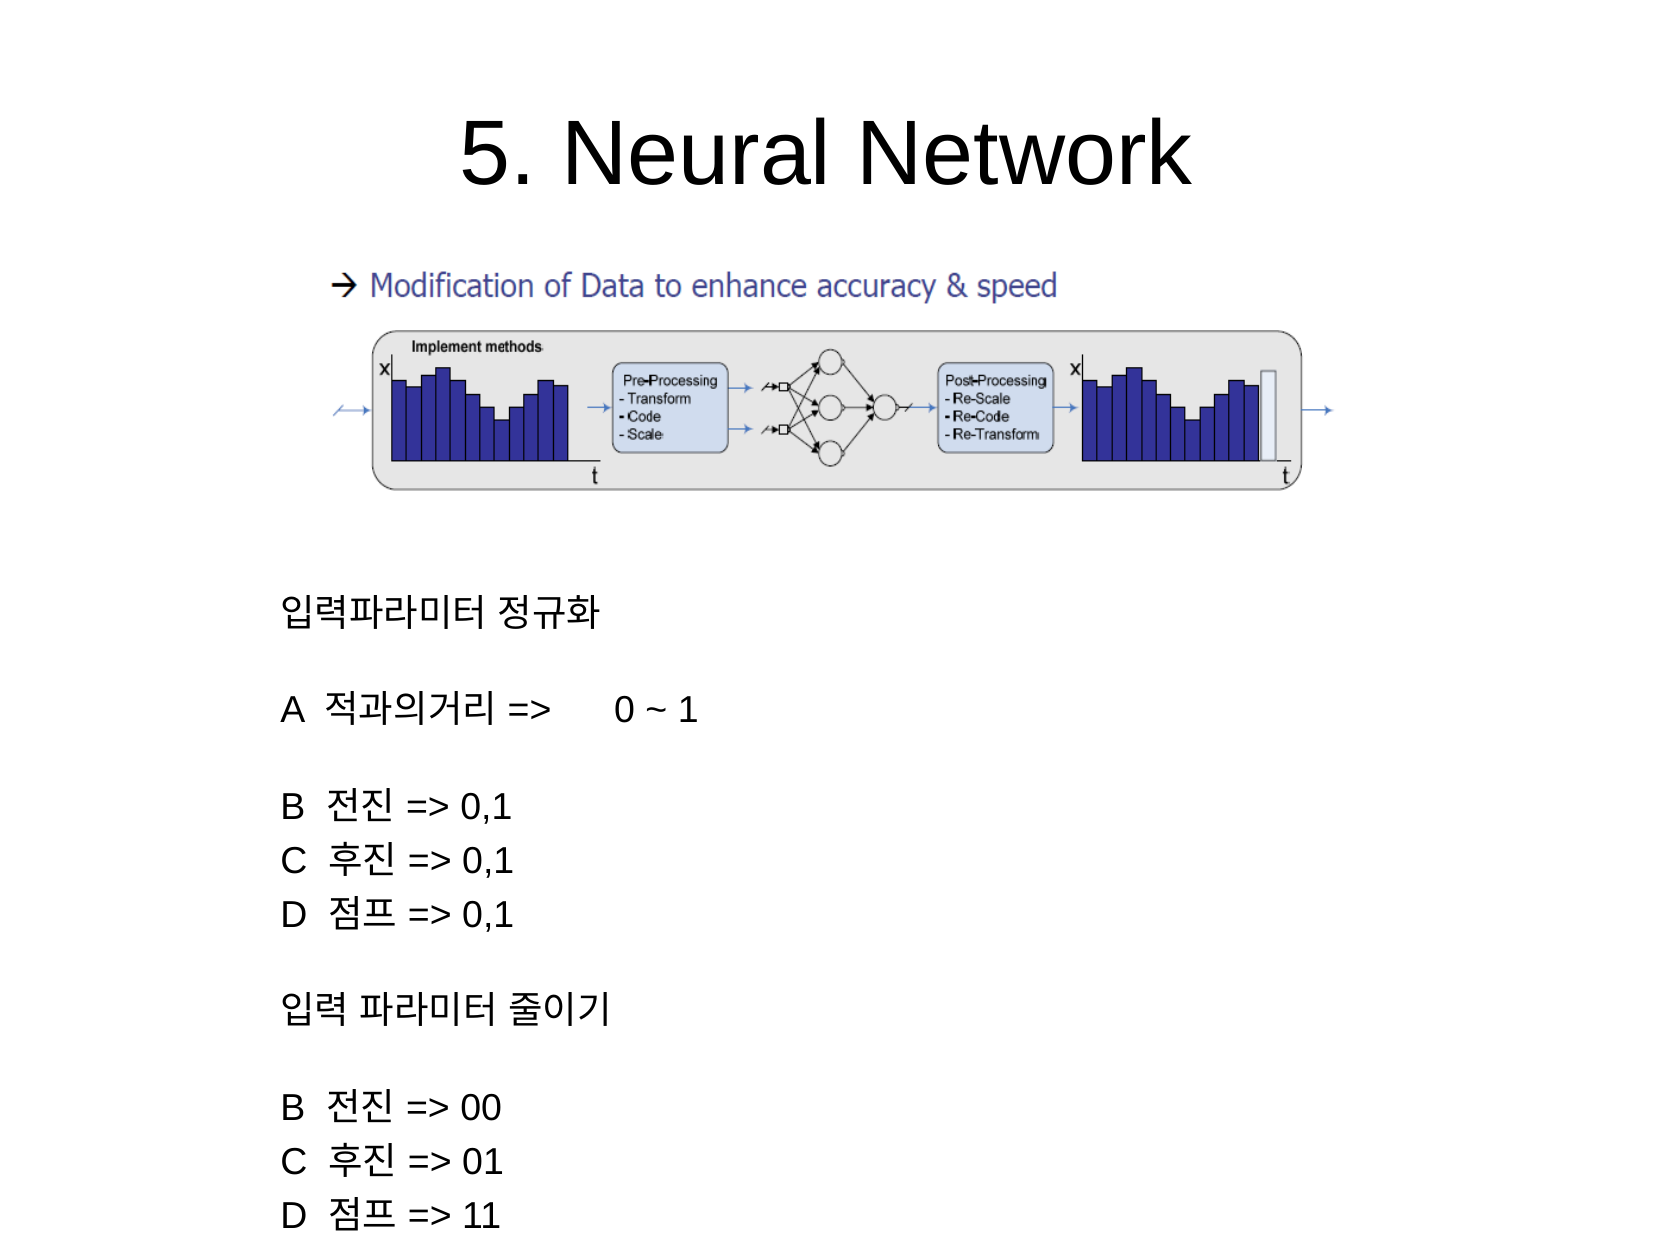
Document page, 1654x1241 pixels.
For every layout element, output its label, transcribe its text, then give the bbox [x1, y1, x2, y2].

picture [295, 236, 1359, 562]
title 5. Neural Network [82, 56, 1571, 250]
text_box 입력파라미터 정규화 A 적과의거리 => 0 ~ 1 B 전진 => 0,1 C 후진 => 0,1 D 점프 => 0,1 입력 파라미터 줄이기 B 전진 => 00 C 후진 => 01 D 점프 => 11 [265, 575, 1329, 1152]
